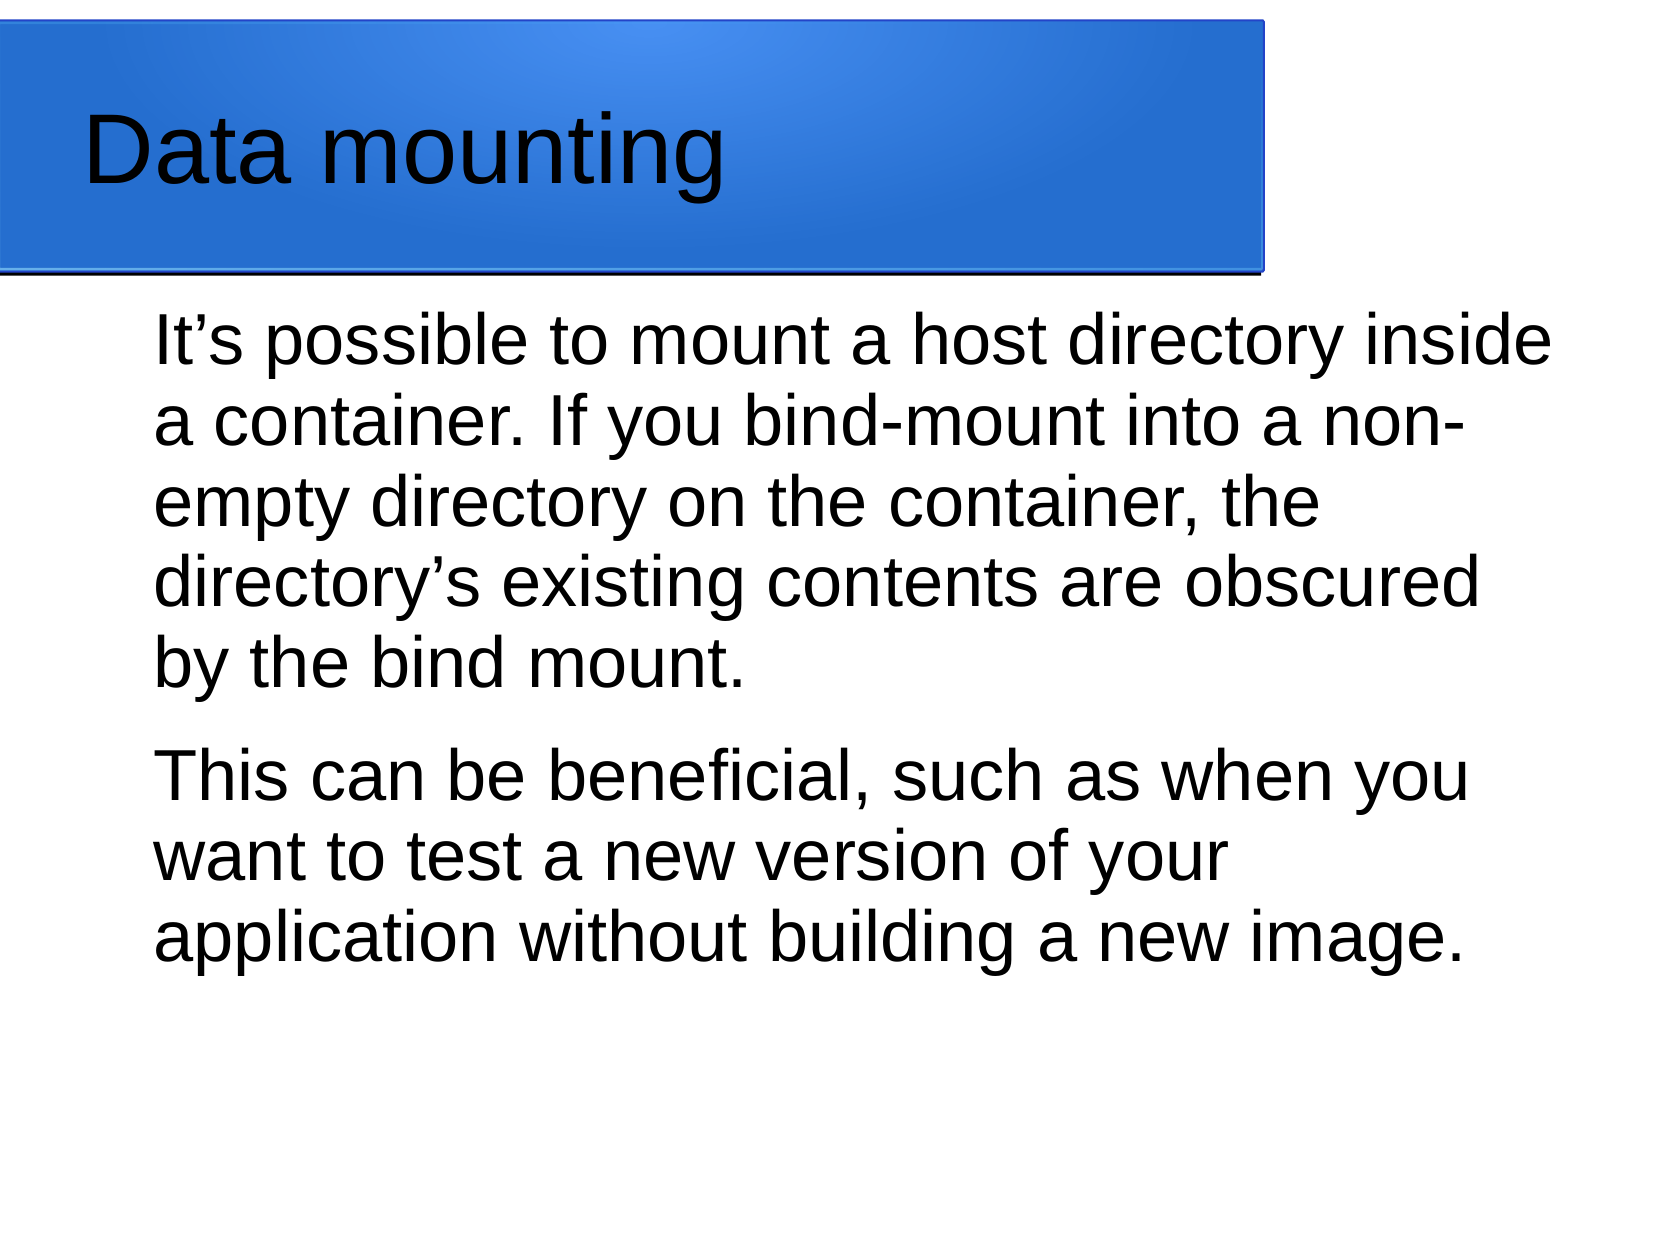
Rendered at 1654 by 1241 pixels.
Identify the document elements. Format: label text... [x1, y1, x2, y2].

title Data mounting [82, 47, 1235, 252]
list It’s possible to mount a host directory inside a container. If you bind-mount into a non-empty directory on the container, the directory’s existing contents are obscured by the bind mount. This can be beneficial, such as when you want to test a new version of your application without building a new image. [82, 299, 1571, 1019]
